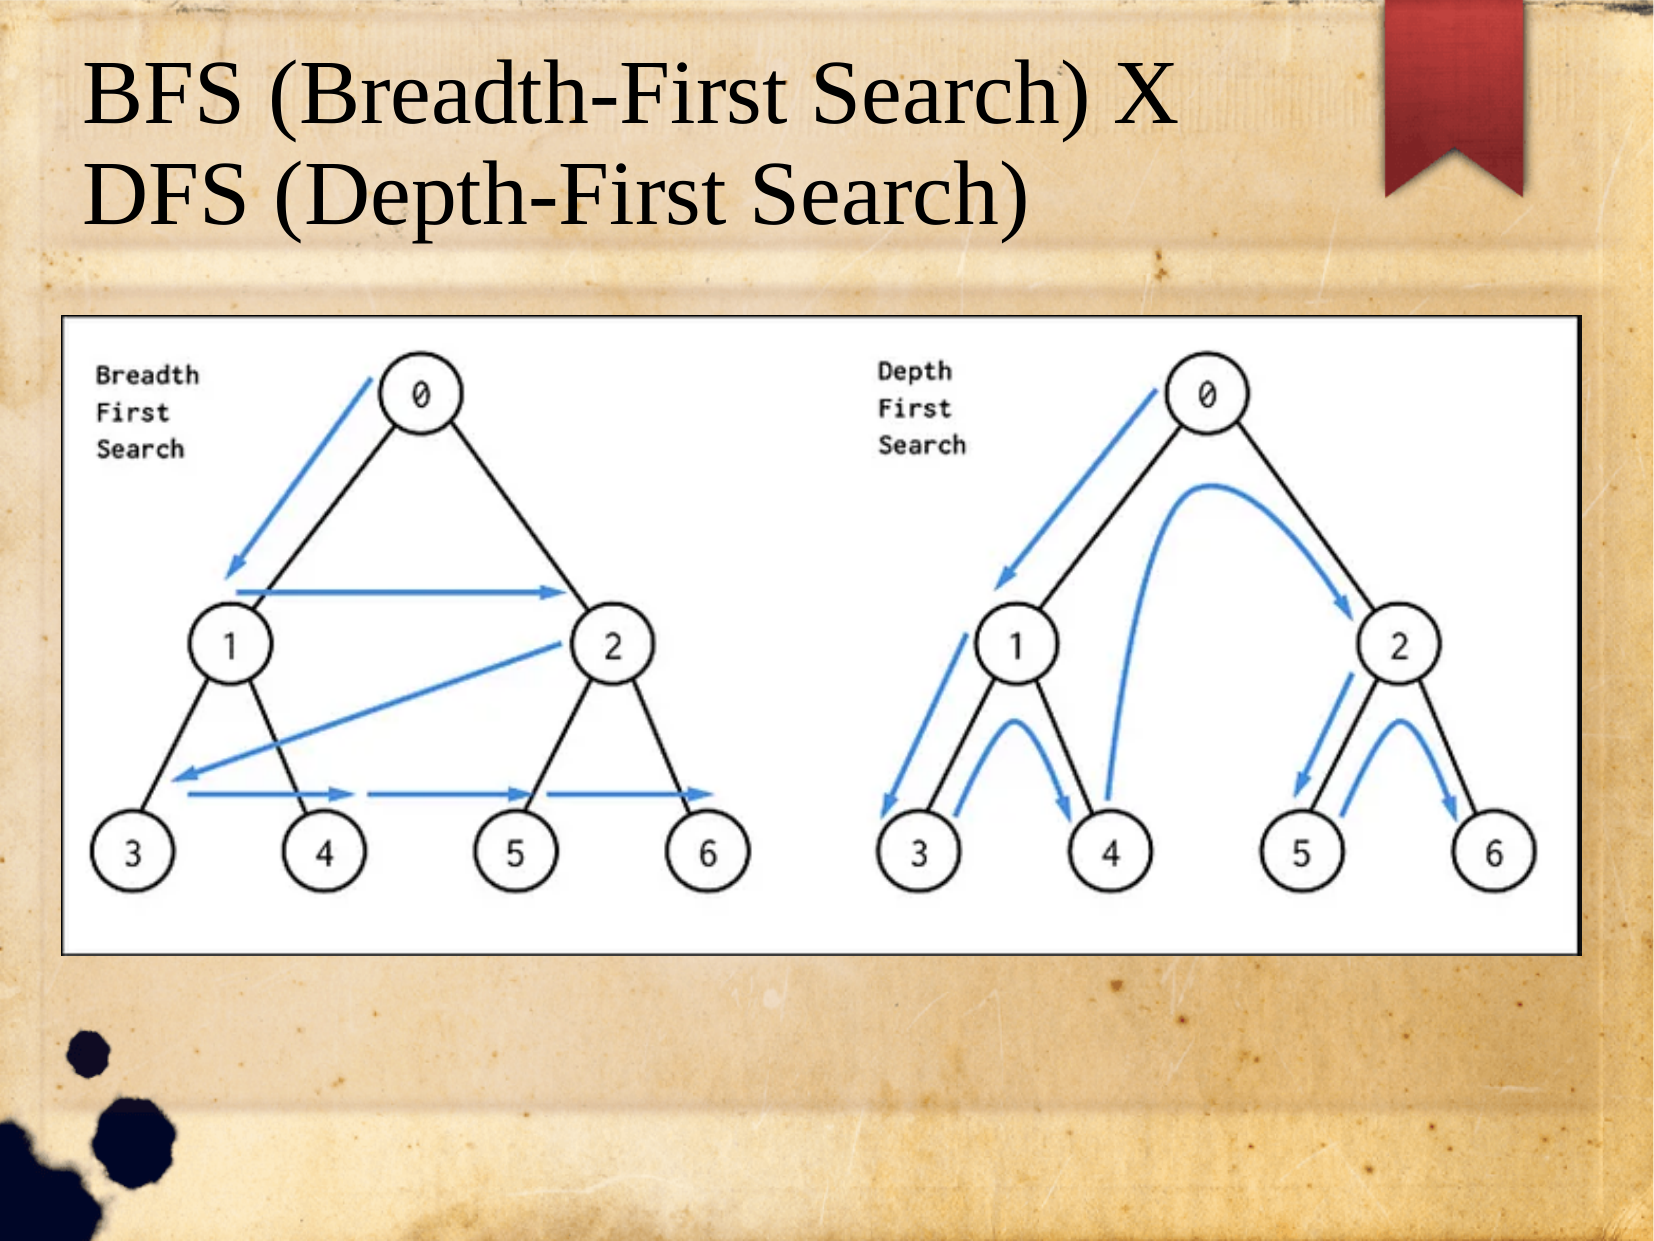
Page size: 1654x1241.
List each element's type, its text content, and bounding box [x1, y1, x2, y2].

title BFS (Breadth-First Search) X DFS (Depth-First Search) [82, 41, 1347, 245]
picture [0, 0, 1654, 1241]
